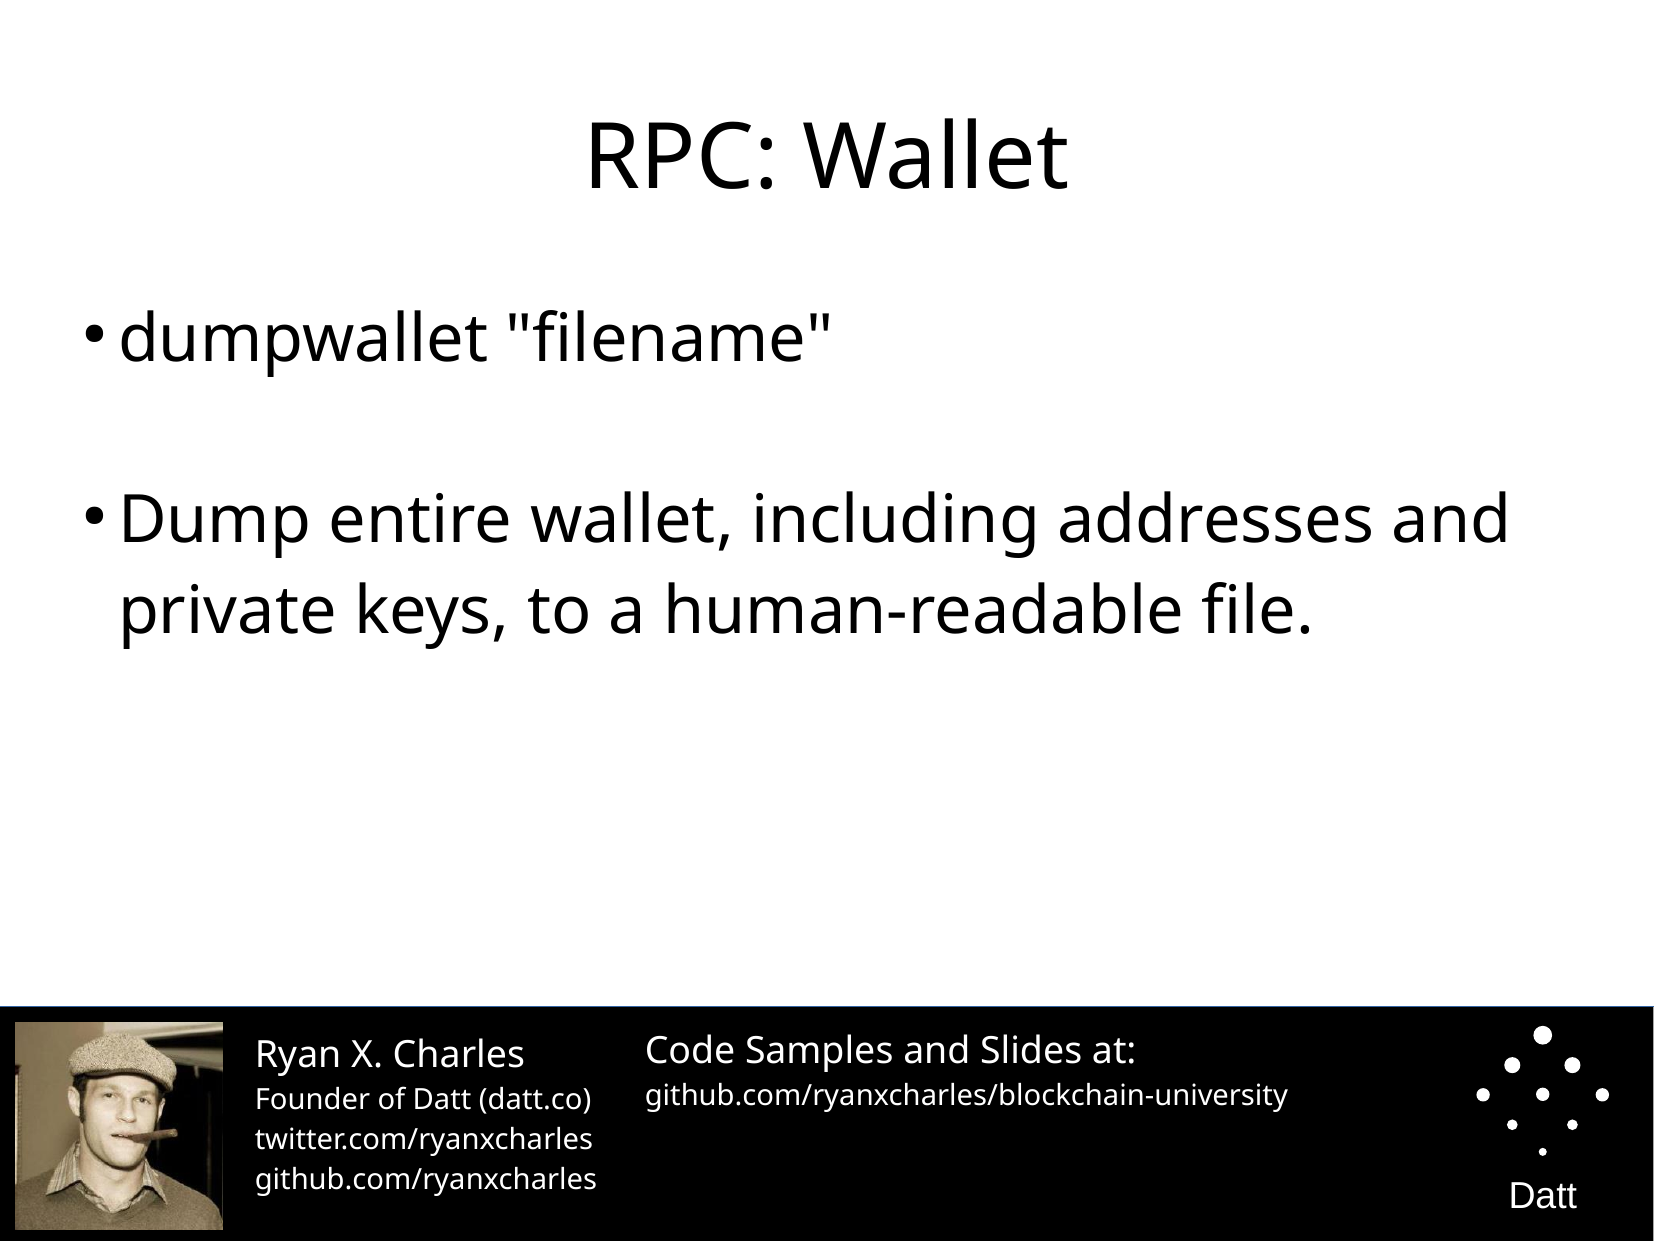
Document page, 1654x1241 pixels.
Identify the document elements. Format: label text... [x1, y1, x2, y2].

subtitle dumpwallet "filename" Dump entire wallet, including addresses and private keys, to a human-readable file. [82, 290, 1571, 1006]
picture [1475, 1023, 1611, 1159]
text_box [0, 1006, 1654, 1241]
text_box Datt [1452, 1167, 1633, 1241]
text_box Code Samples and Slides at: github.com/ryanxcharles/blockchain-university [630, 1015, 1403, 1156]
text_box Ryan X. Charles Founder of Datt (datt.co) twitter.com/ryanxcharles github.com/ryanxcharles [240, 1020, 976, 1241]
title RPC: Wallet [82, 49, 1571, 257]
picture [15, 1022, 223, 1231]
